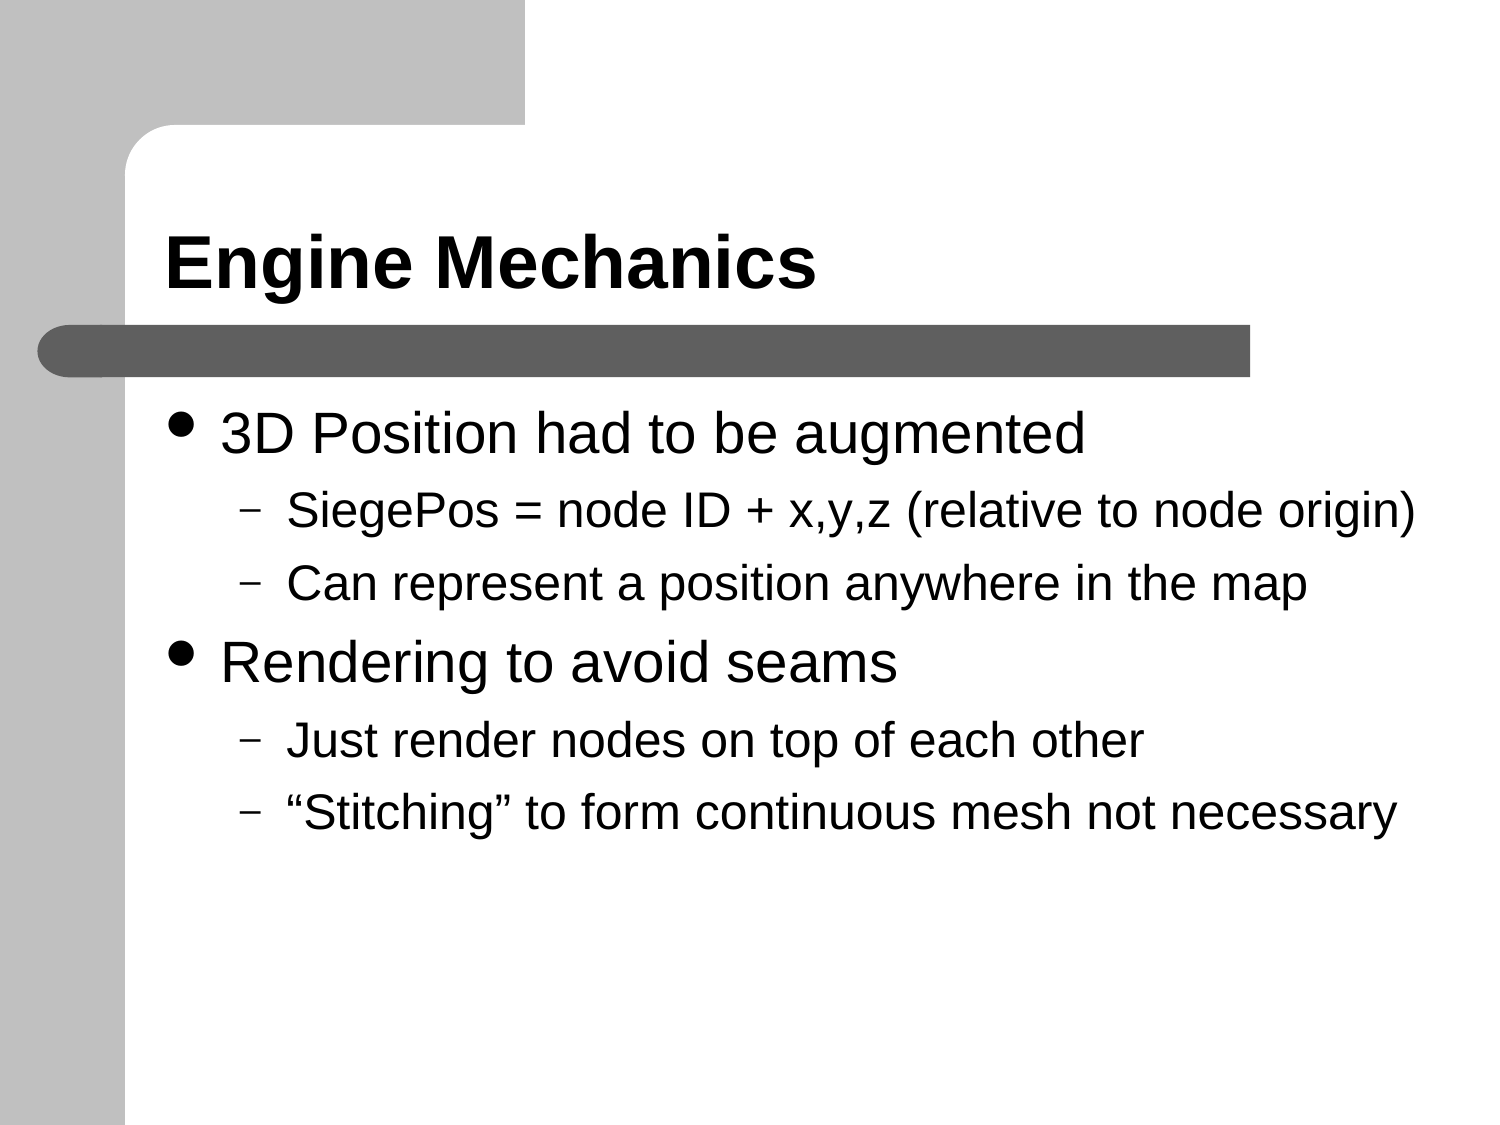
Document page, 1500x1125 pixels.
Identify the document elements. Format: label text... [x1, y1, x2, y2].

list 3D Position had to be augmented SiegePos = node ID + x,y,z (relative to node origin) Can represent a position anywhere in the map Rendering to avoid seams Just render nodes on top of each other “Stitching” to form continuous mesh not necessary [149, 387, 1463, 1000]
title Engine Mechanics [149, 124, 1463, 313]
